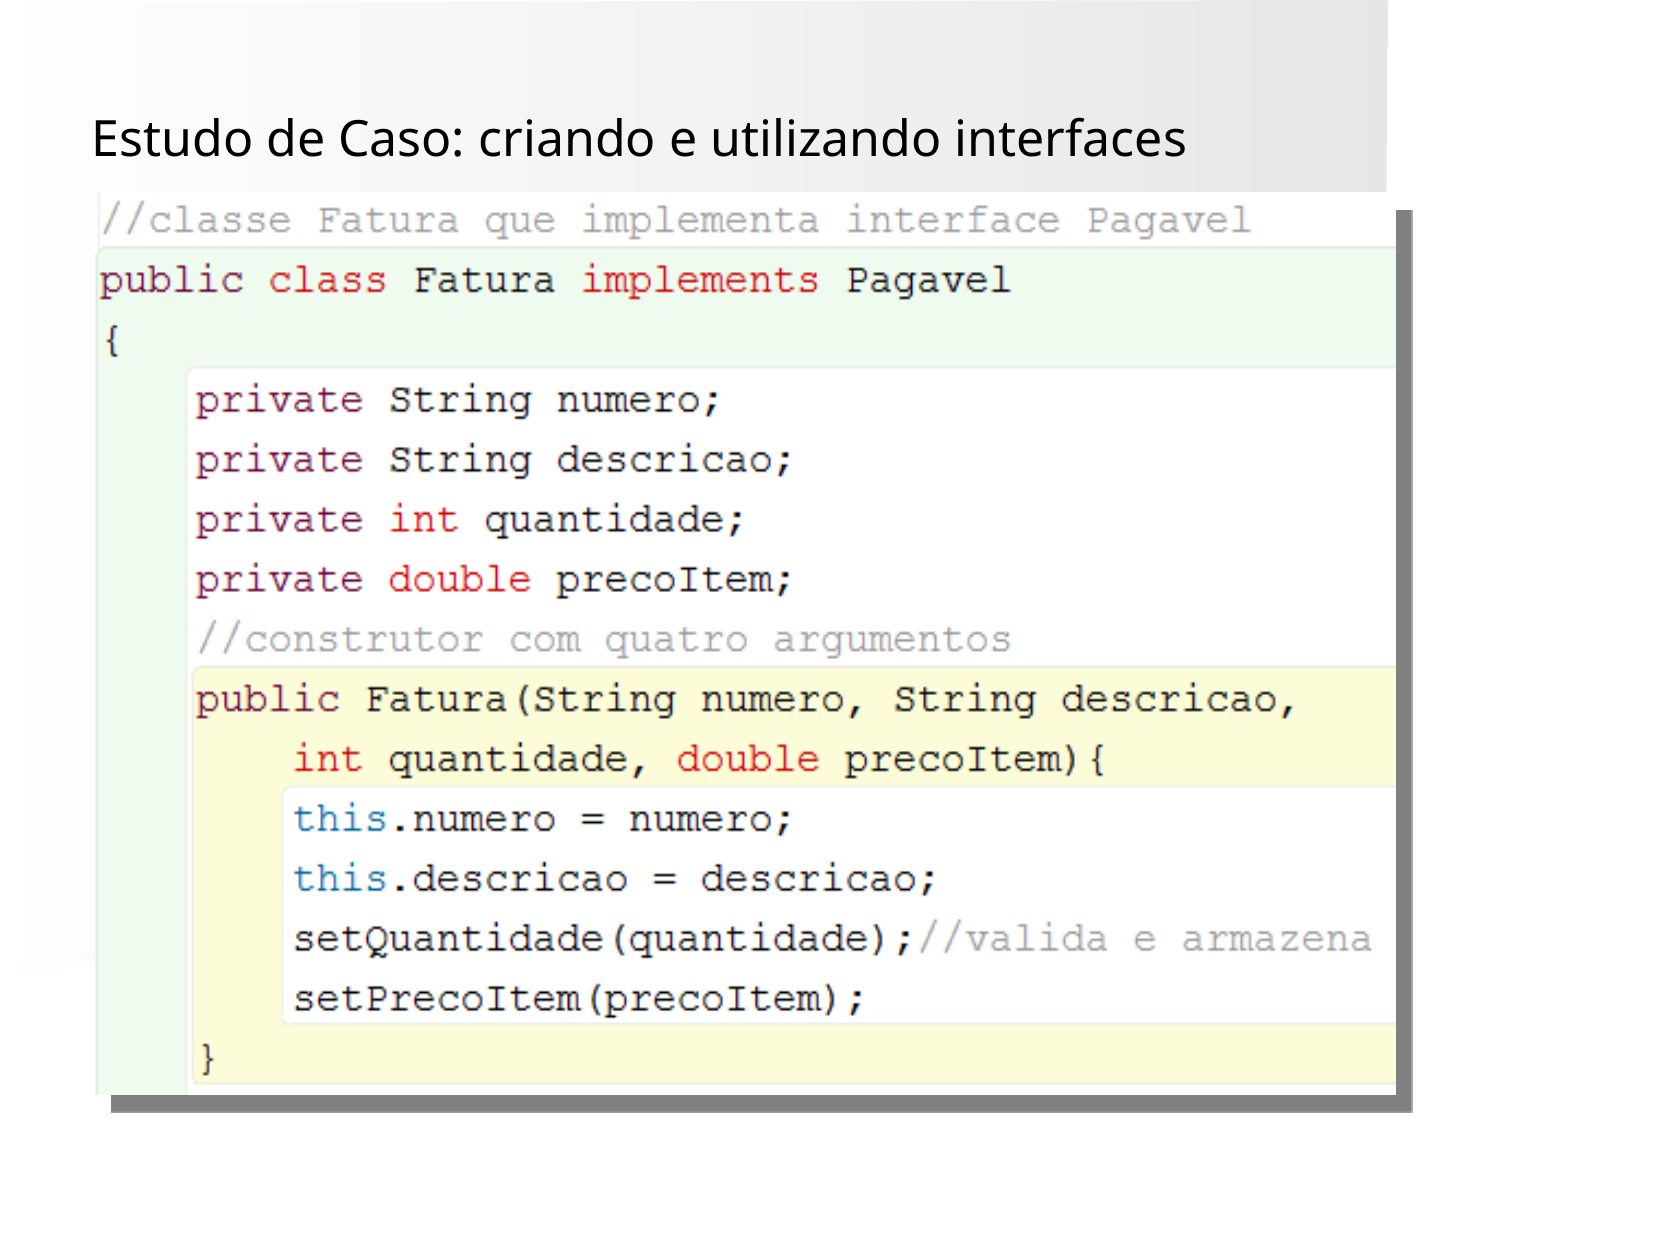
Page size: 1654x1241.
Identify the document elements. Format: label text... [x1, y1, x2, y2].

picture [94, 192, 1396, 1096]
title Estudo de Caso: criando e utilizando interfaces [76, 42, 1427, 231]
